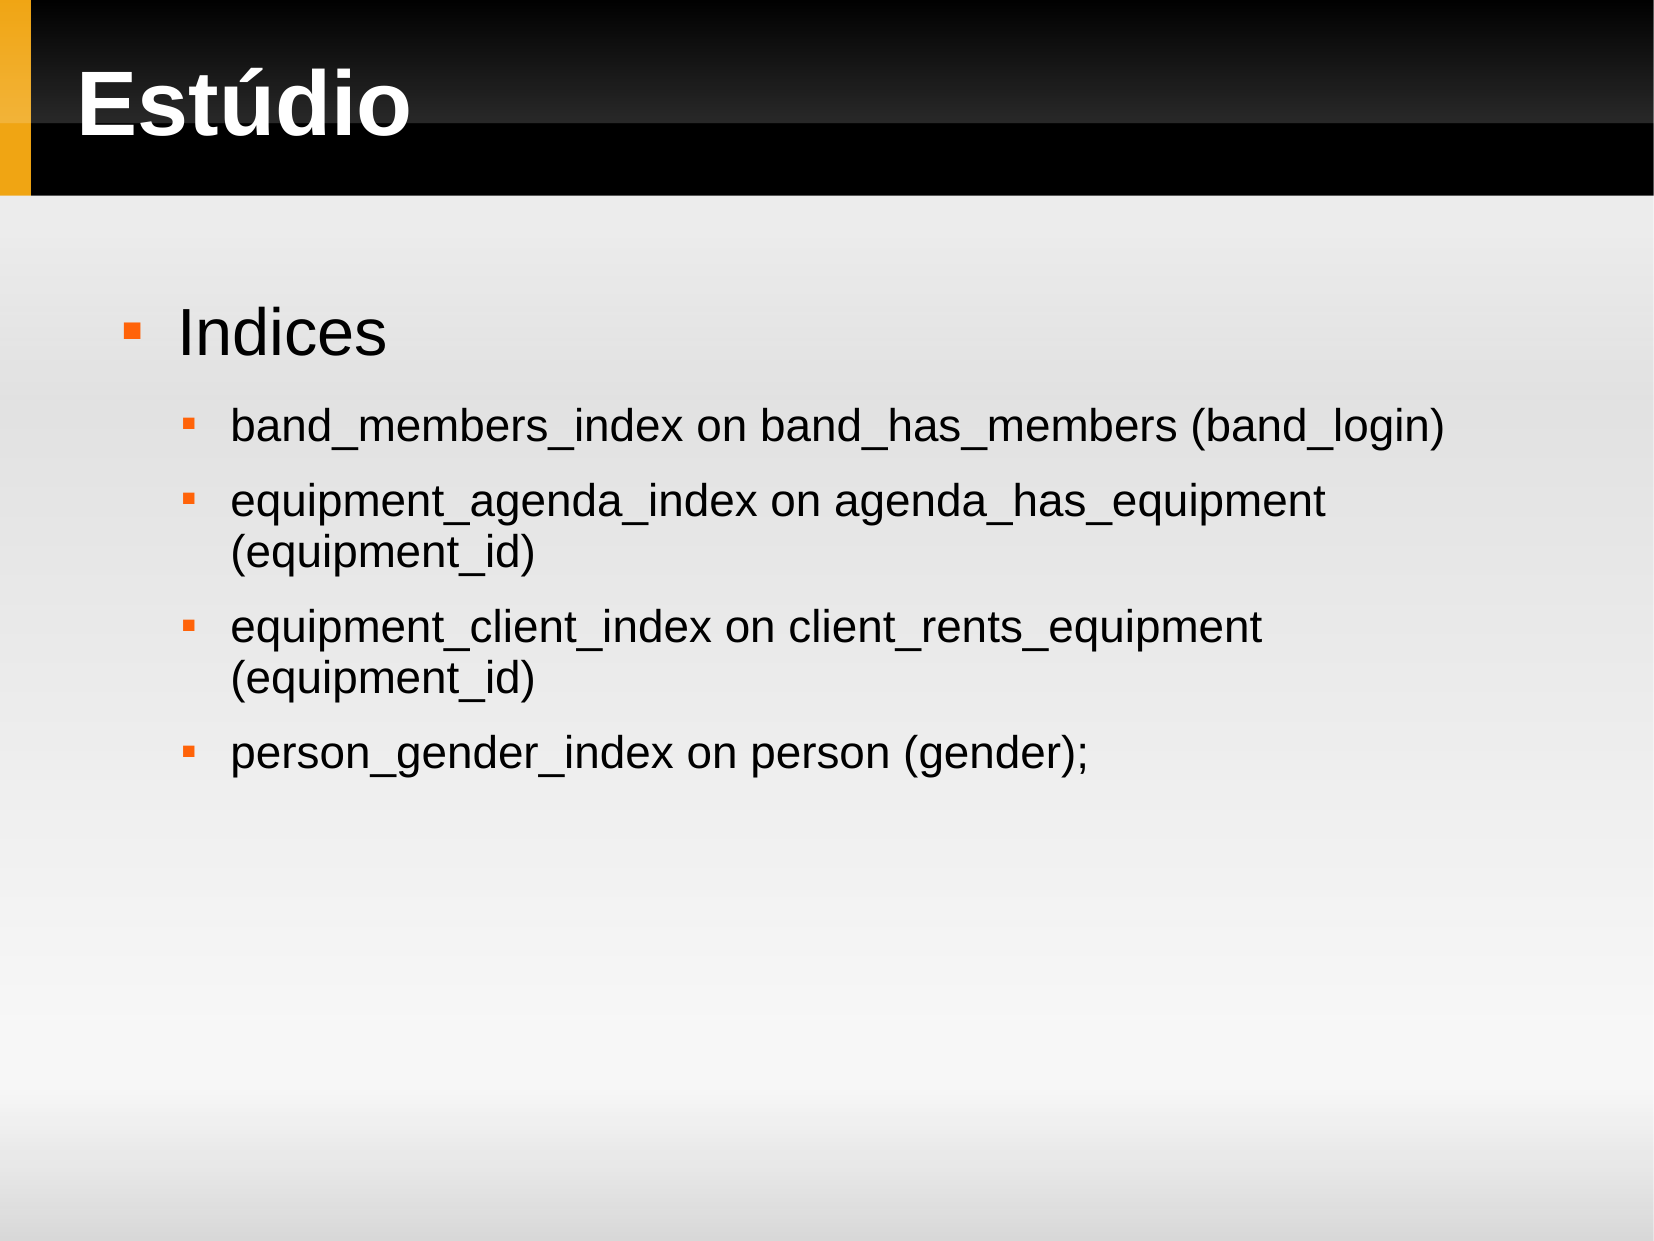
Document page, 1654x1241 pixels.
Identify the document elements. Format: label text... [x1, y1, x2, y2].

picture [0, 0, 1654, 1241]
list Indices band_members_index on band_has_members (band_login) equipment_agenda_index on agenda_has_equipment (equipment_id) equipment_client_index on client_rents_equipment (equipment_id) person_gender_index on person (gender); [88, 295, 1577, 1114]
title Estúdio [76, 0, 1565, 208]
